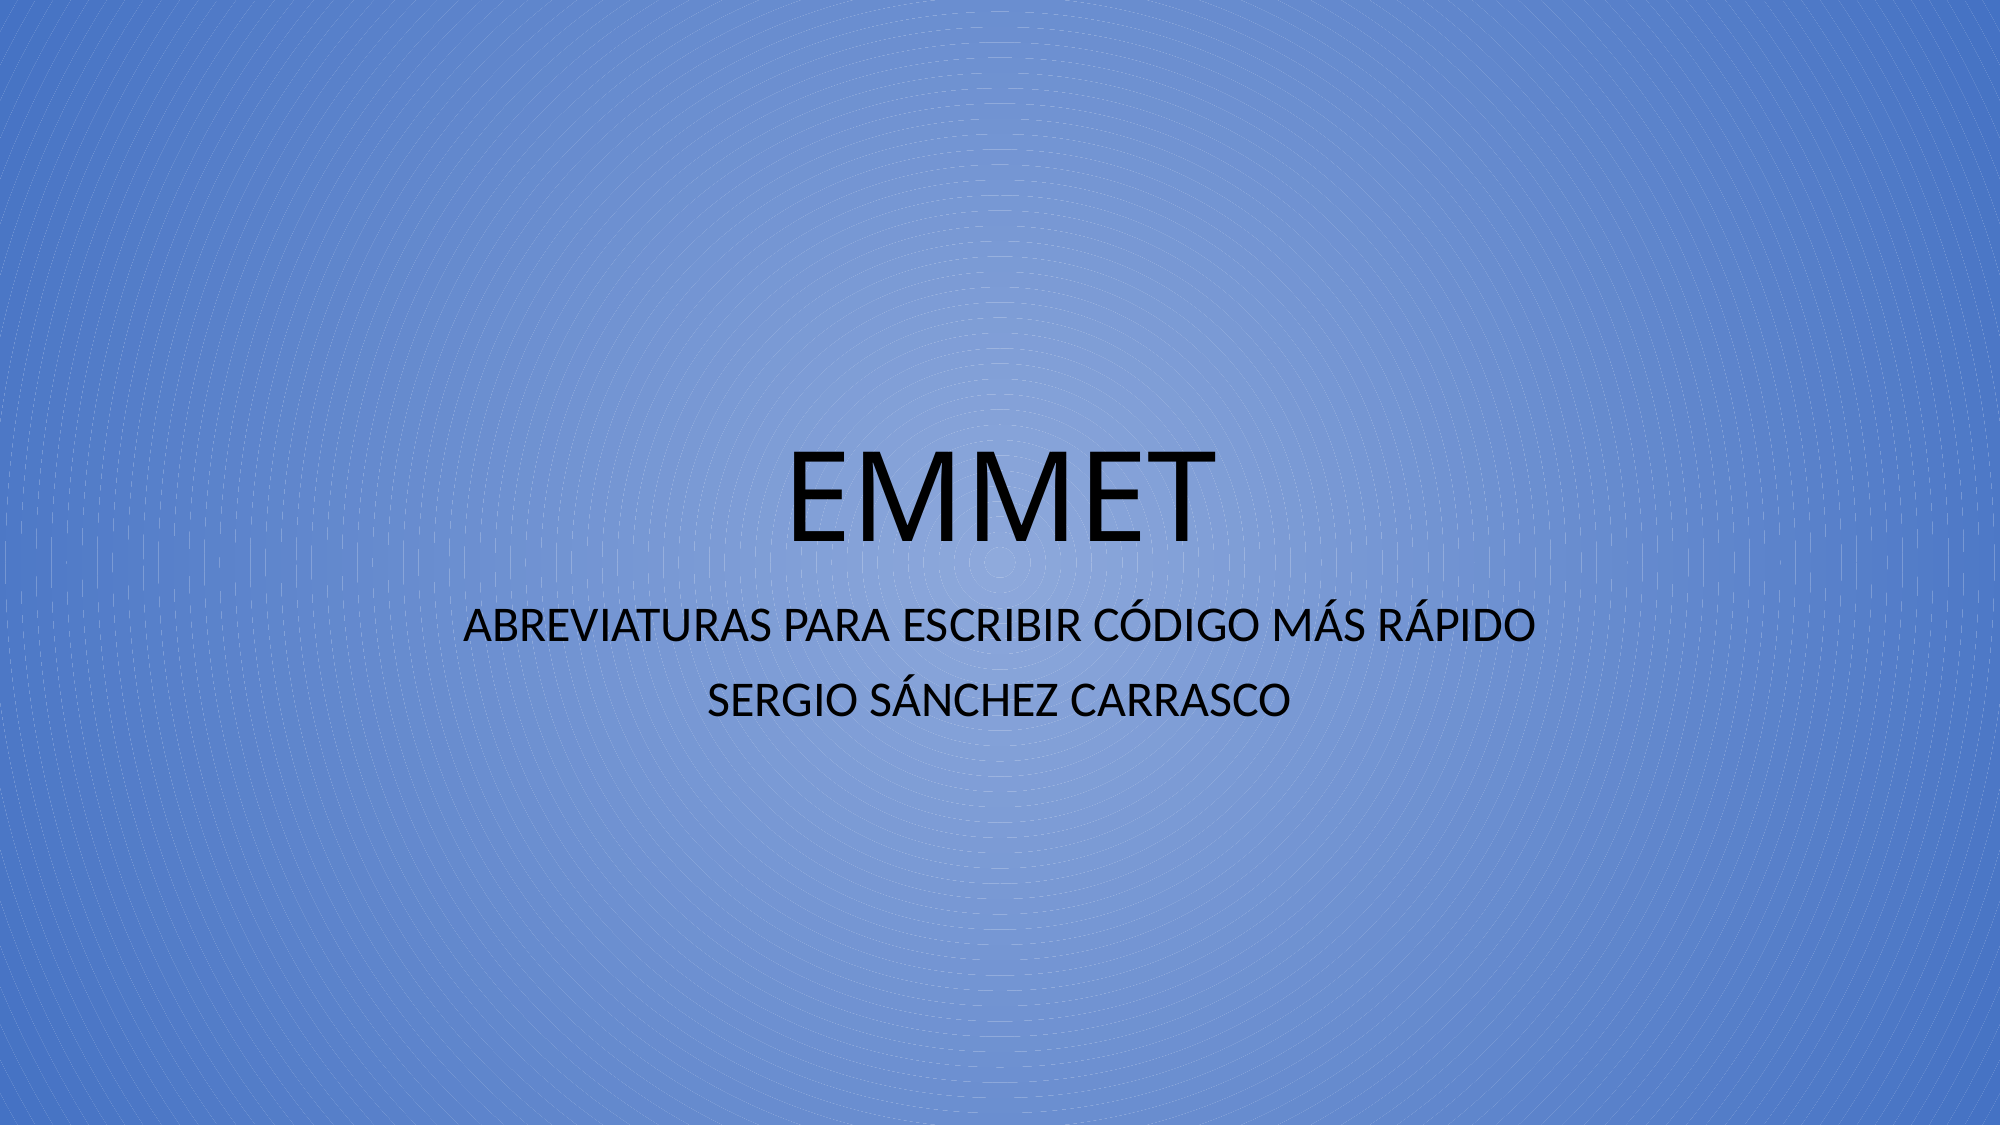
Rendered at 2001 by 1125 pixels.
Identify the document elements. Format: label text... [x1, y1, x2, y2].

subtitle ABREVIATURAS PARA ESCRIBIR CÓDIGO MÁS RÁPIDO SERGIO SÁNCHEZ CARRASCO [249, 590, 1750, 863]
title EMMET [249, 184, 1750, 576]
